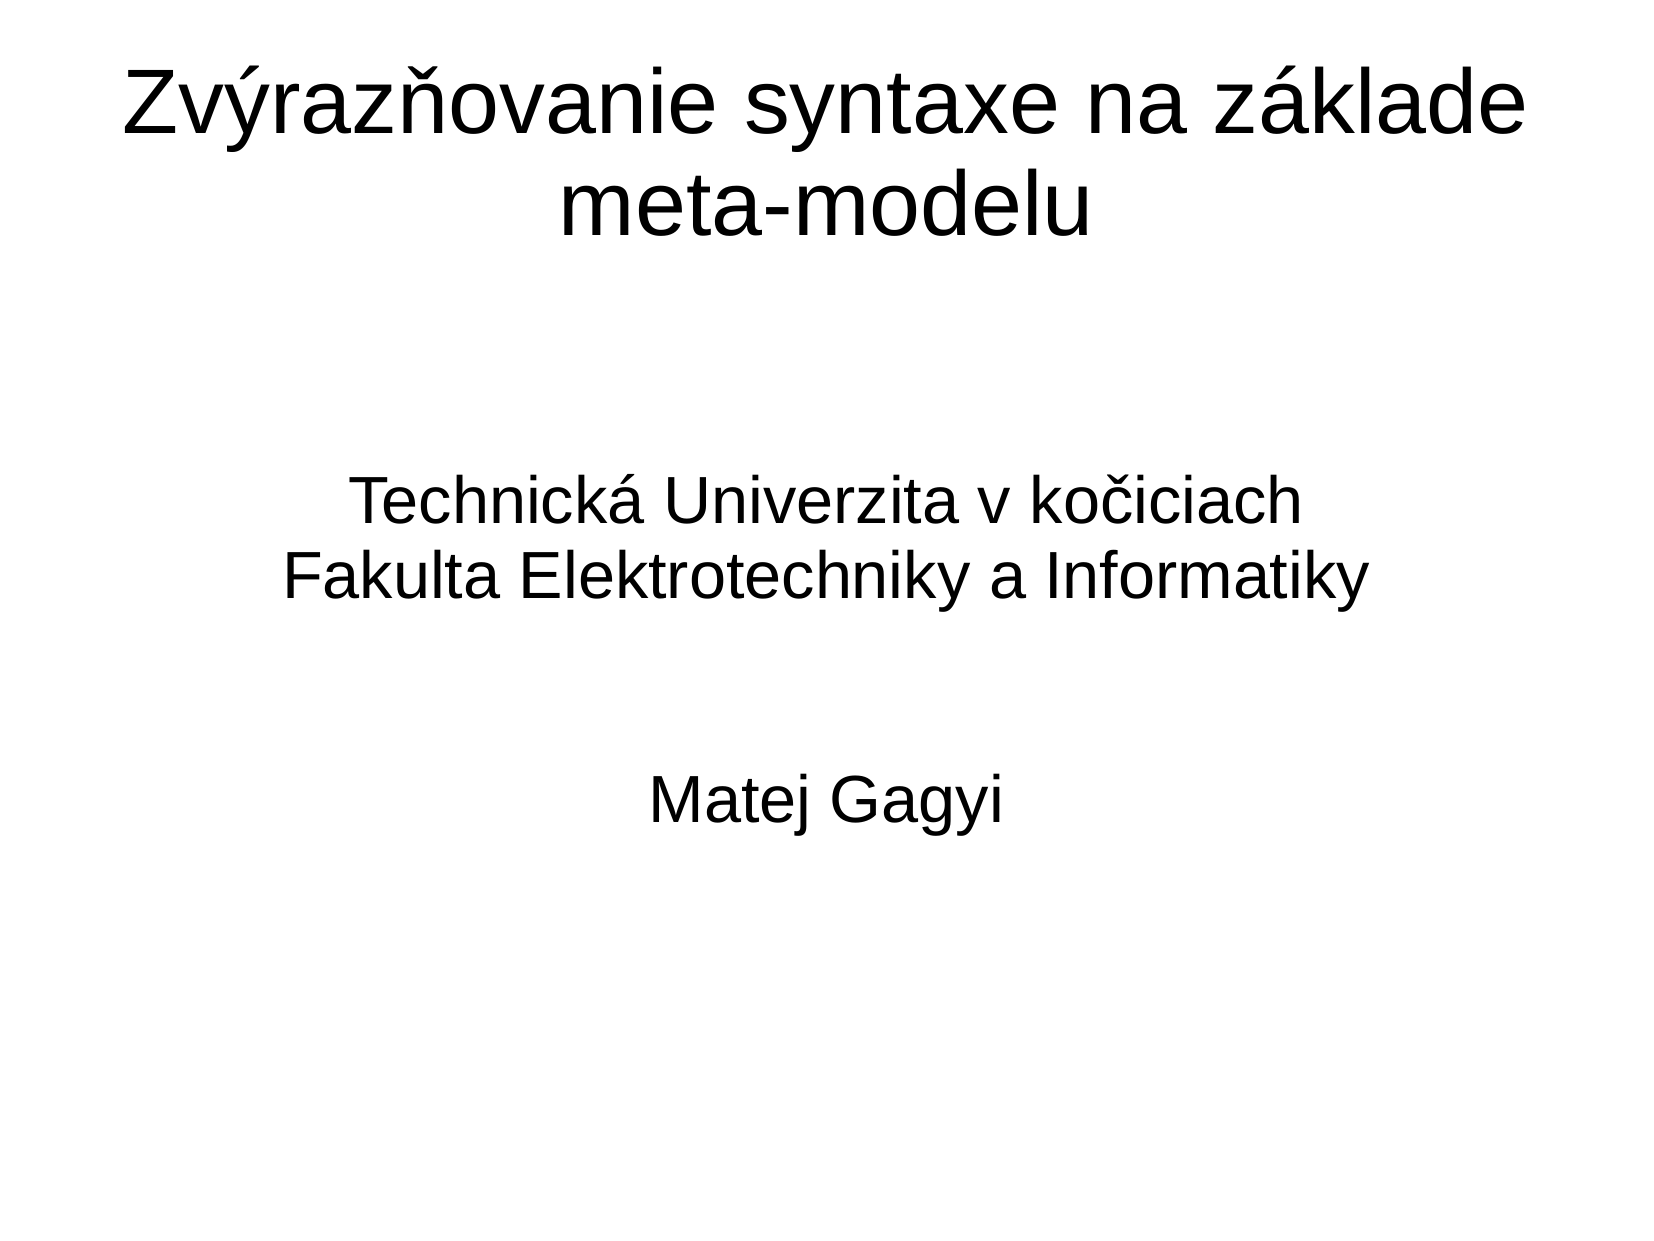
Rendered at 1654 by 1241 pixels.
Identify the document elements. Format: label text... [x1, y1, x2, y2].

subtitle Technická Univerzita v kočiciach Fakulta Elektrotechniky a Informatiky Matej Gagyi [82, 290, 1571, 1010]
title Zvýrazňovanie syntaxe na základe meta-modelu [82, 49, 1571, 257]
